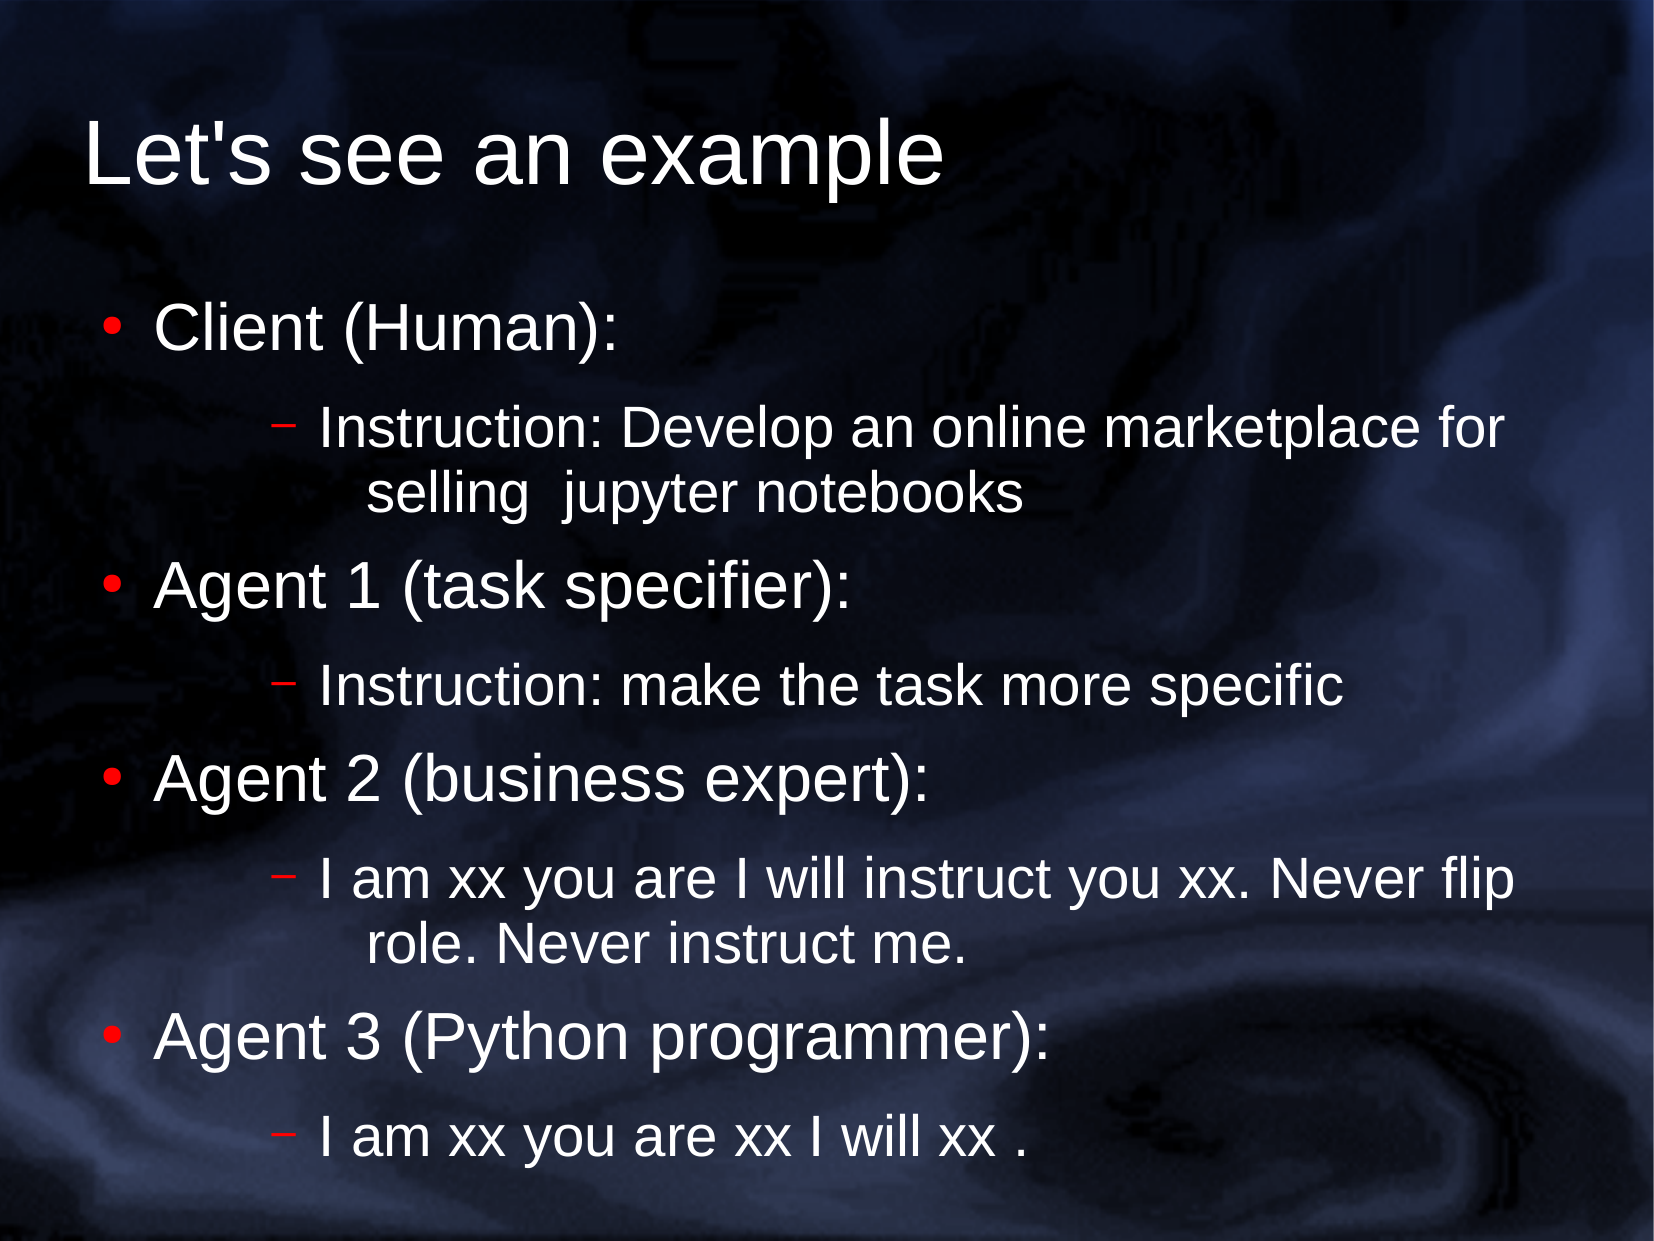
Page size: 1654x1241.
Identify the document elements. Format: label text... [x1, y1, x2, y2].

picture [0, 0, 1654, 1241]
title Let's see an example [82, 49, 1571, 257]
list Client (Human): Instruction: Develop an online marketplace for selling jupyter notebooks Agent 1 (task specifier): Instruction: make the task more specific Agent 2 (business expert): I am xx you are I will instruct you xx. Never flip role. Never instruct me. Agent 3 (Python programmer): I am xx you are xx I will xx . [82, 290, 1571, 1167]
